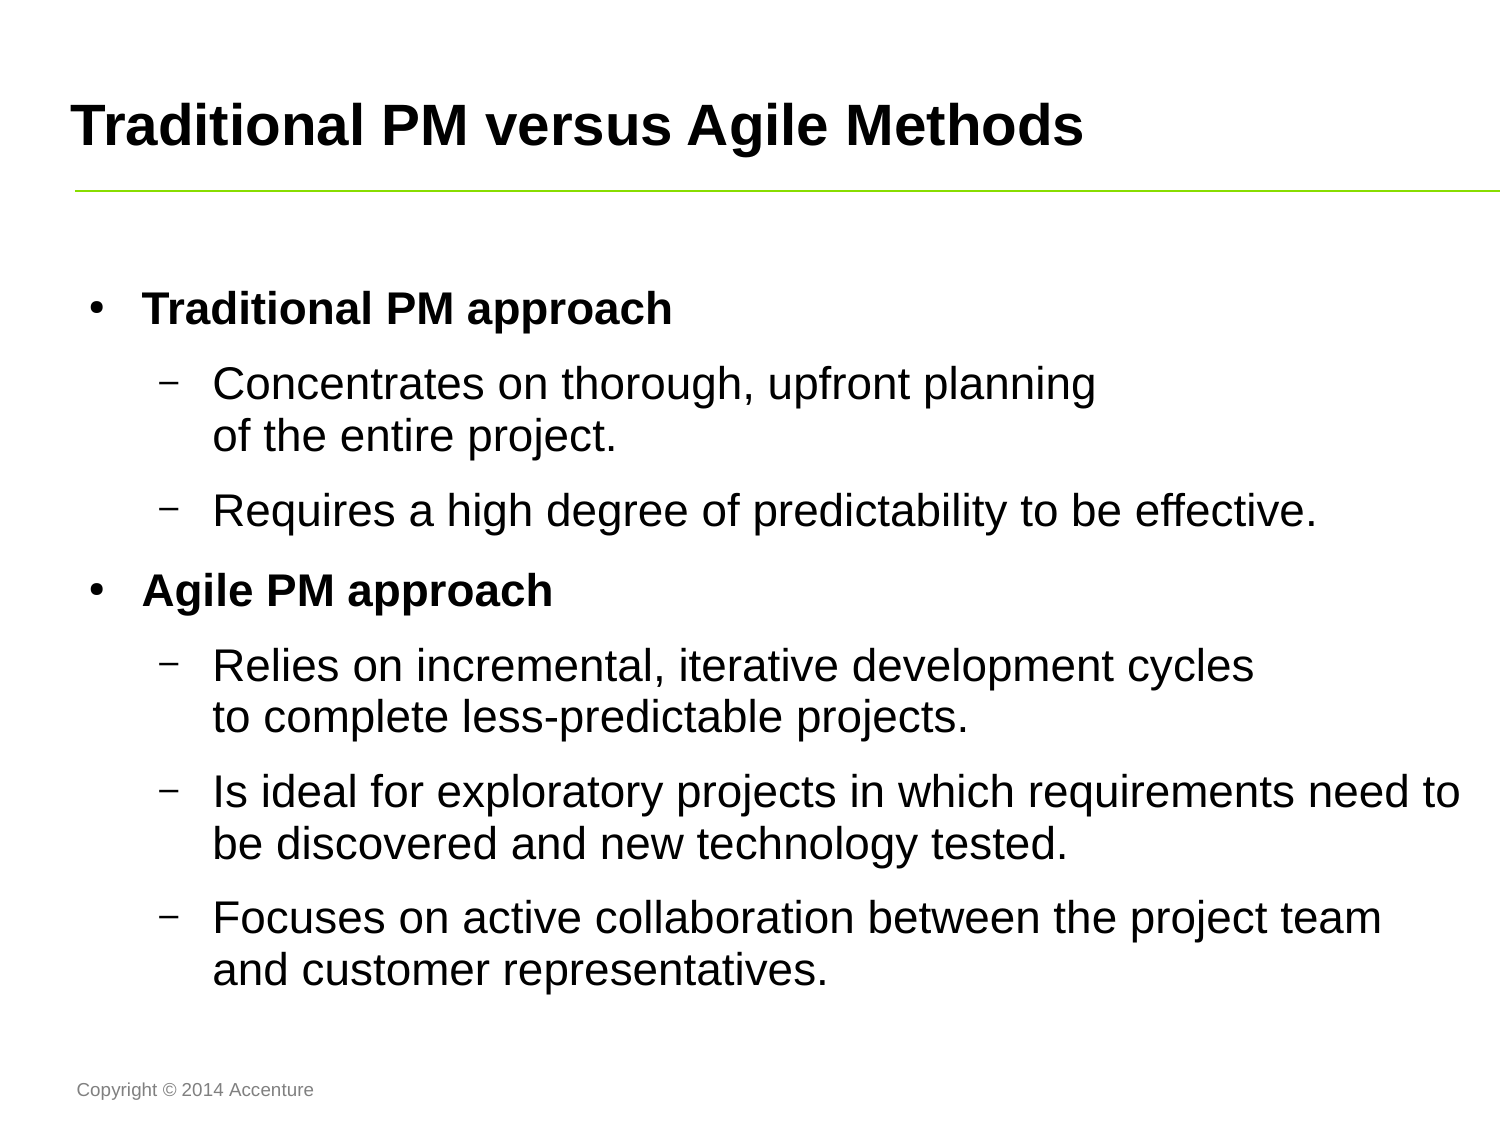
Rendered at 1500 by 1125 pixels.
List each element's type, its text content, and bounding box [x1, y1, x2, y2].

list Traditional PM approach Concentrates on thorough, upfront planning of the entire project. Requires a high degree of predictability to be effective. Agile PM approach Relies on incremental, iterative development cycles to complete less-predictable projects. Is ideal for exploratory projects in which requirements need to be discovered and new technology tested. Focuses on active collaboration between the project team and customer representatives. [70, 283, 1465, 1125]
title Traditional PM versus Agile Methods [35, 82, 1386, 168]
